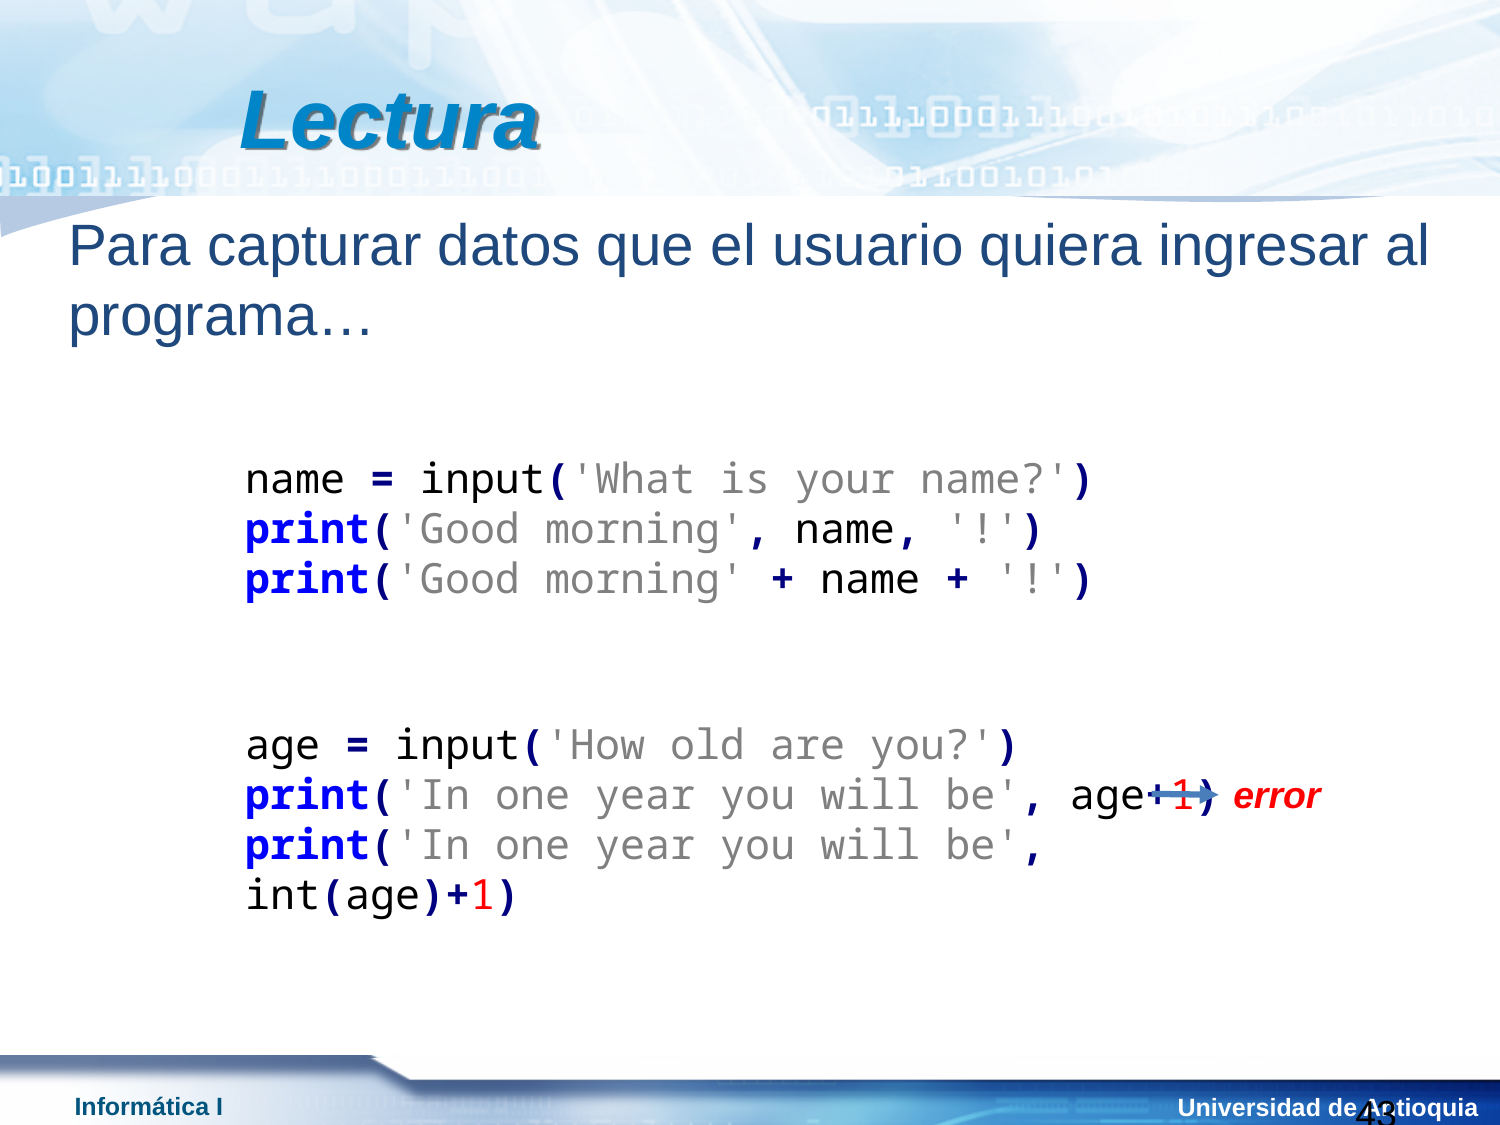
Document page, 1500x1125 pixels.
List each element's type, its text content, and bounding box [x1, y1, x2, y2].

picture [0, 1055, 1500, 1125]
text_box age = input('How old are you?') print('In one year you will be', age+1) print('In one year you will be', int(age)+1) [230, 710, 1272, 926]
list Para capturar datos que el usuario quiera ingresar al programa… [53, 200, 1459, 1047]
text_box error [1218, 763, 1479, 824]
text_box name = input('What is your name?') print('Good morning', name, '!') print('Good morning' + name + '!') [230, 444, 1133, 610]
picture [1332, 1105, 1337, 1114]
picture [0, 0, 1500, 196]
title Lectura [224, 57, 1438, 150]
slide_number <número> [1340, 1082, 1500, 1125]
